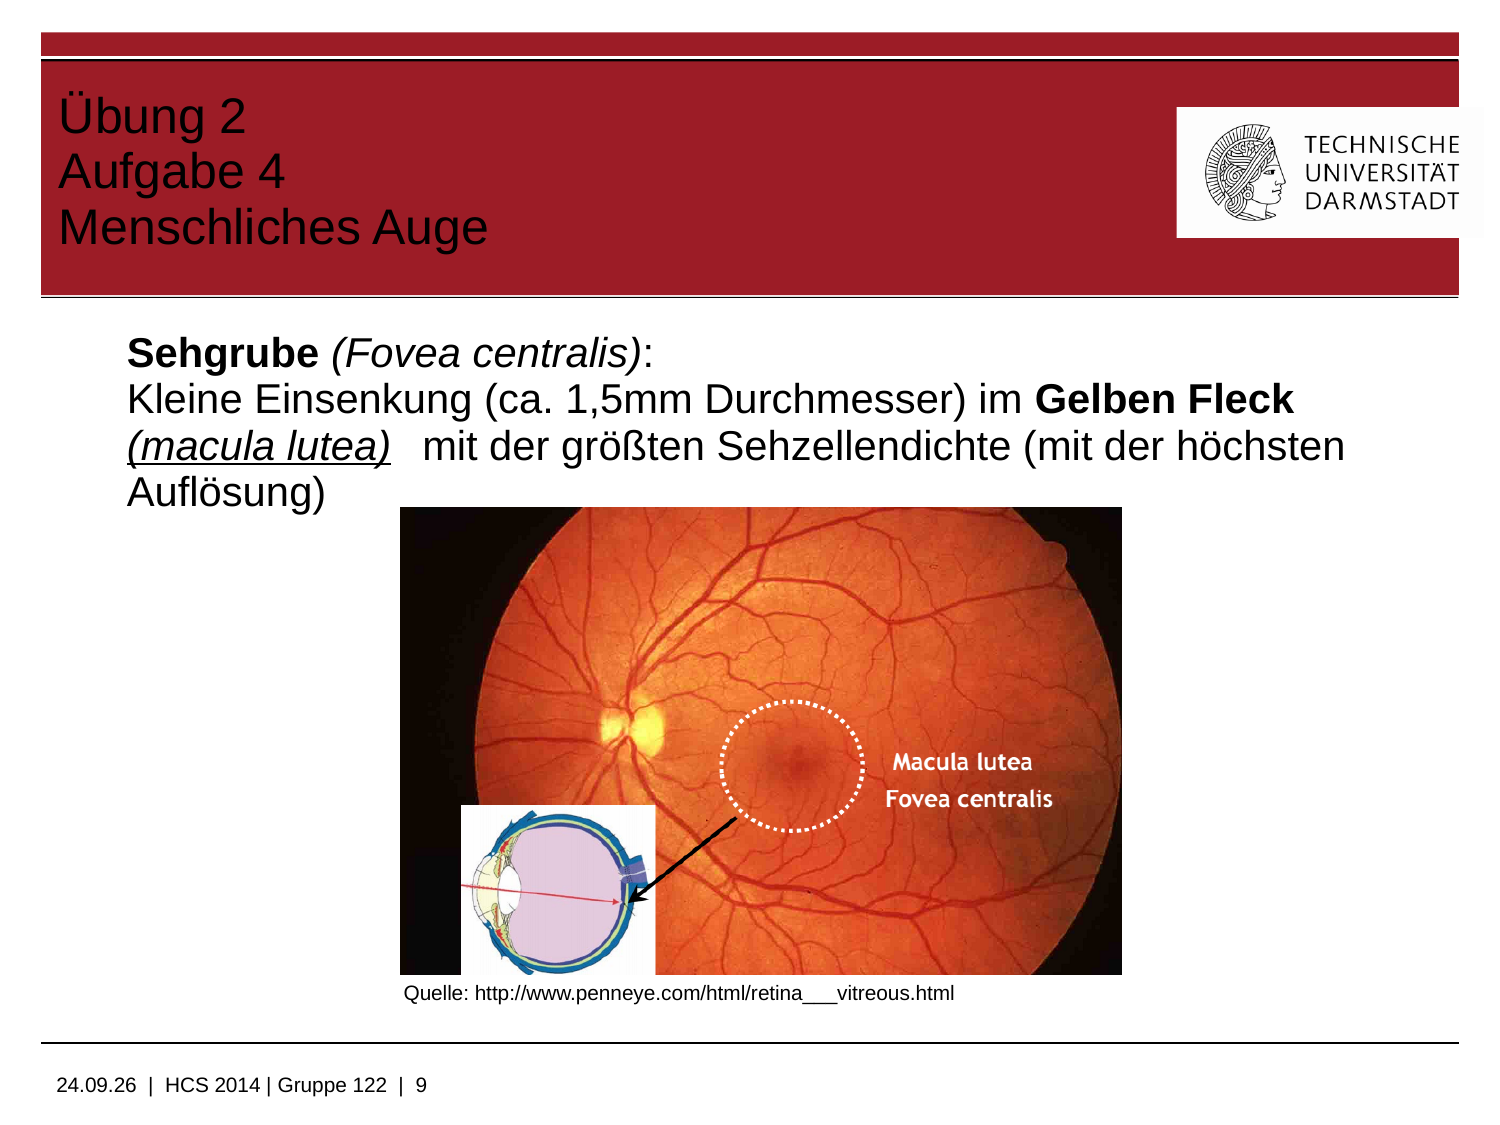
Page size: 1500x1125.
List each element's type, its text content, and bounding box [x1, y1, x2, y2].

text_box Quelle: http://www.penneye.com/html/retina___vitreous.html [388, 974, 1105, 1016]
text_box Sehgrube (Fovea centralis): Kleine Einsenkung (ca. 1,5mm Durchmesser) im Gelben Fleck (macula lutea) mit der größten Sehzellendichte (mit der höchsten Auflösung) [76, 322, 1436, 527]
picture [400, 507, 1122, 975]
picture [1176, 107, 1484, 238]
title Übung 2 Aufgabe 4 Menschliches Auge [58, 87, 1149, 256]
